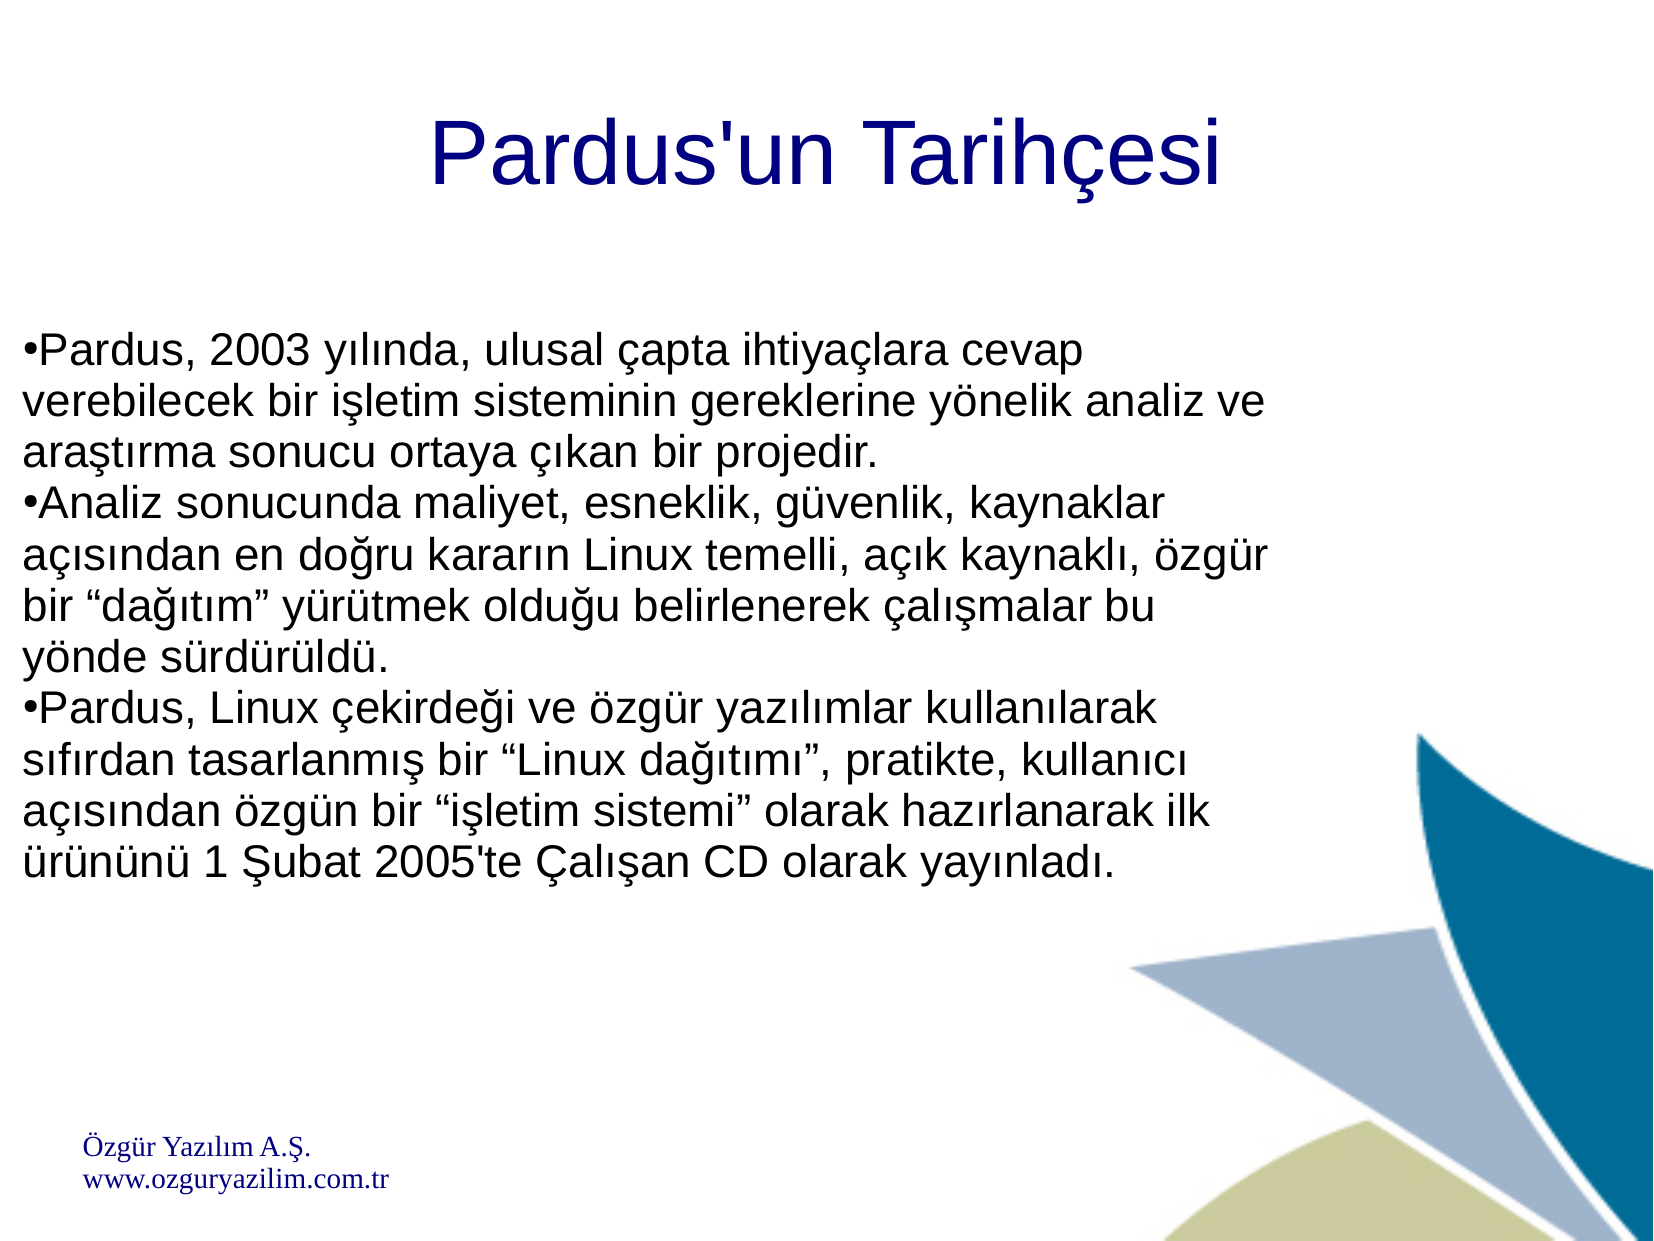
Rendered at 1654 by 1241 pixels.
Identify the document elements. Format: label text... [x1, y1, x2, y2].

text_box Pardus, 2003 yılında, ulusal çapta ihtiyaçlara cevap verebilecek bir işletim sisteminin gereklerine yönelik analiz ve araştırma sonucu ortaya çıkan bir projedir. Analiz sonucunda maliyet, esneklik, güvenlik, kaynaklar açısından en doğru kararın Linux temelli, açık kaynaklı, özgür bir “dağıtım” yürütmek olduğu belirlenerek çalışmalar bu yönde sürdürüldü. Pardus, Linux çekirdeği ve özgür yazılımlar kullanılarak sıfırdan tasarlanmış bir “Linux dağıtımı”, pratikte, kullanıcı açısından özgün bir “işletim sistemi” olarak hazırlanarak ilk ürününü 1 Şubat 2005'te Çalışan CD olarak yayınladı. [7, 316, 1299, 896]
title Pardus'un Tarihçesi [82, 49, 1571, 257]
picture [1062, 708, 1653, 1241]
